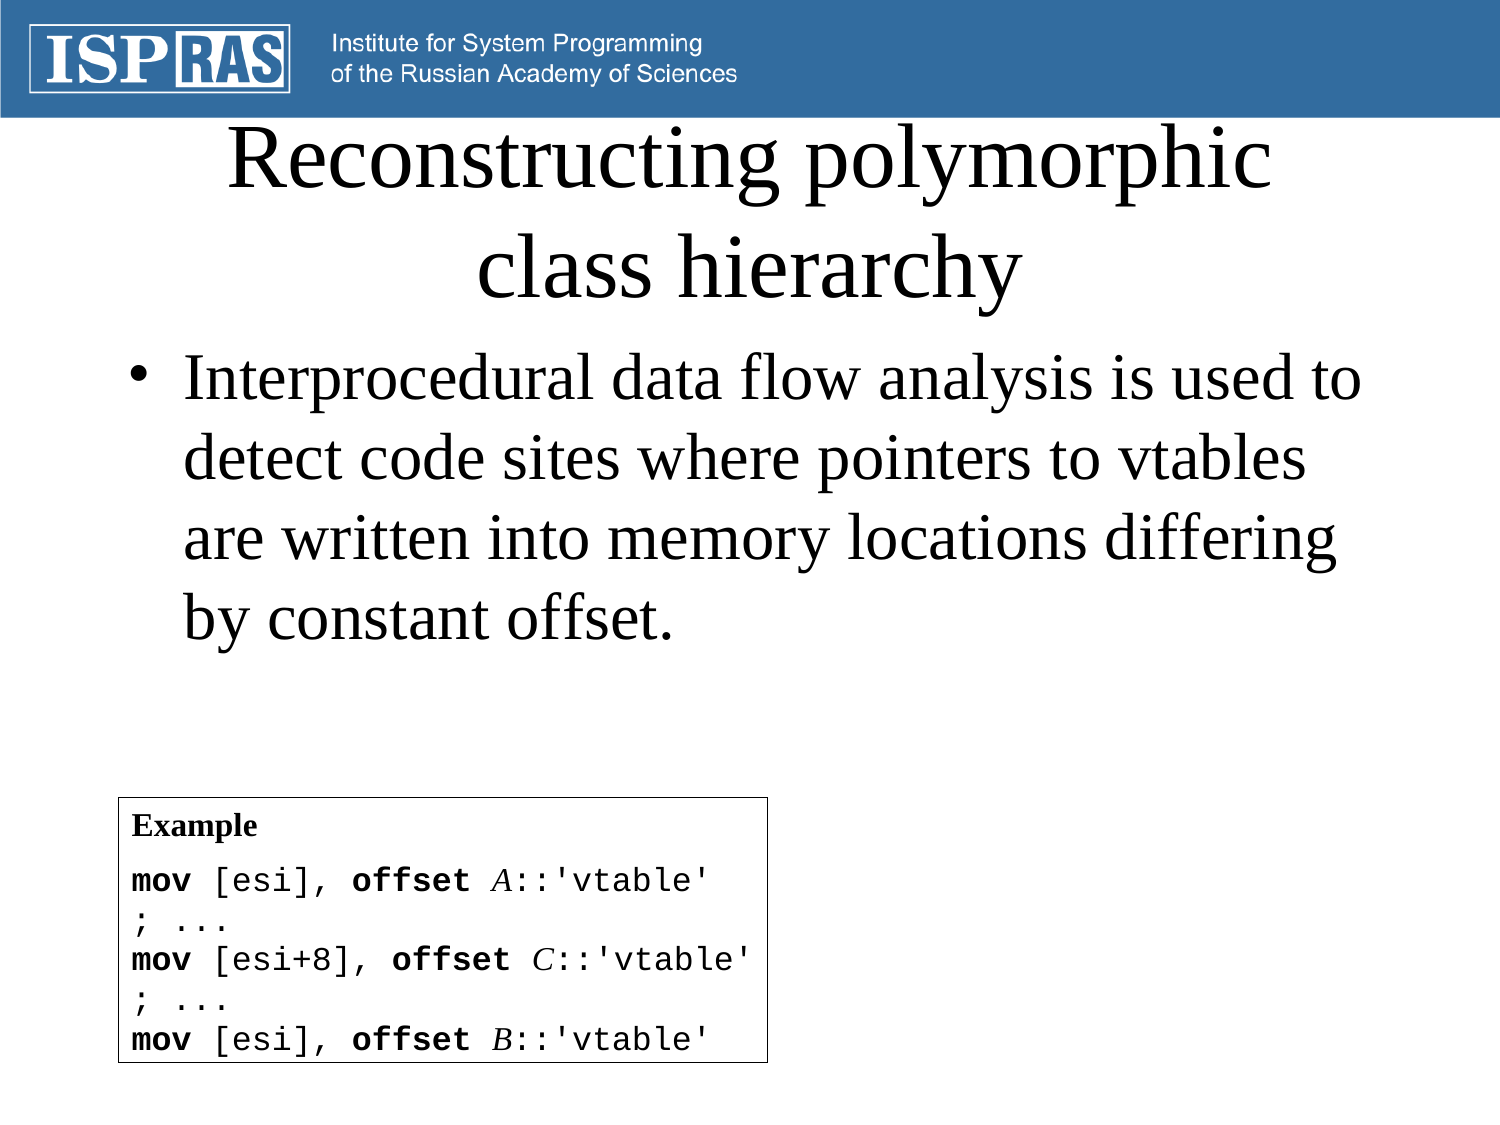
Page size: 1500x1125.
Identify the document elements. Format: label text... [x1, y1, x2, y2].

text_box Example mov [esi], offset A::'vtable' ; ... mov [esi+8], offset C::'vtable' ; ... mov [esi], offset B::'vtable' [118, 797, 768, 1063]
list Interprocedural data flow analysis is used to detect code sites where pointers to vtables are written into memory locations differing by constant offset. [112, 324, 1388, 1001]
picture [0, 0, 1500, 1125]
title Reconstructing polymorphic class hierarchy [112, 88, 1388, 324]
